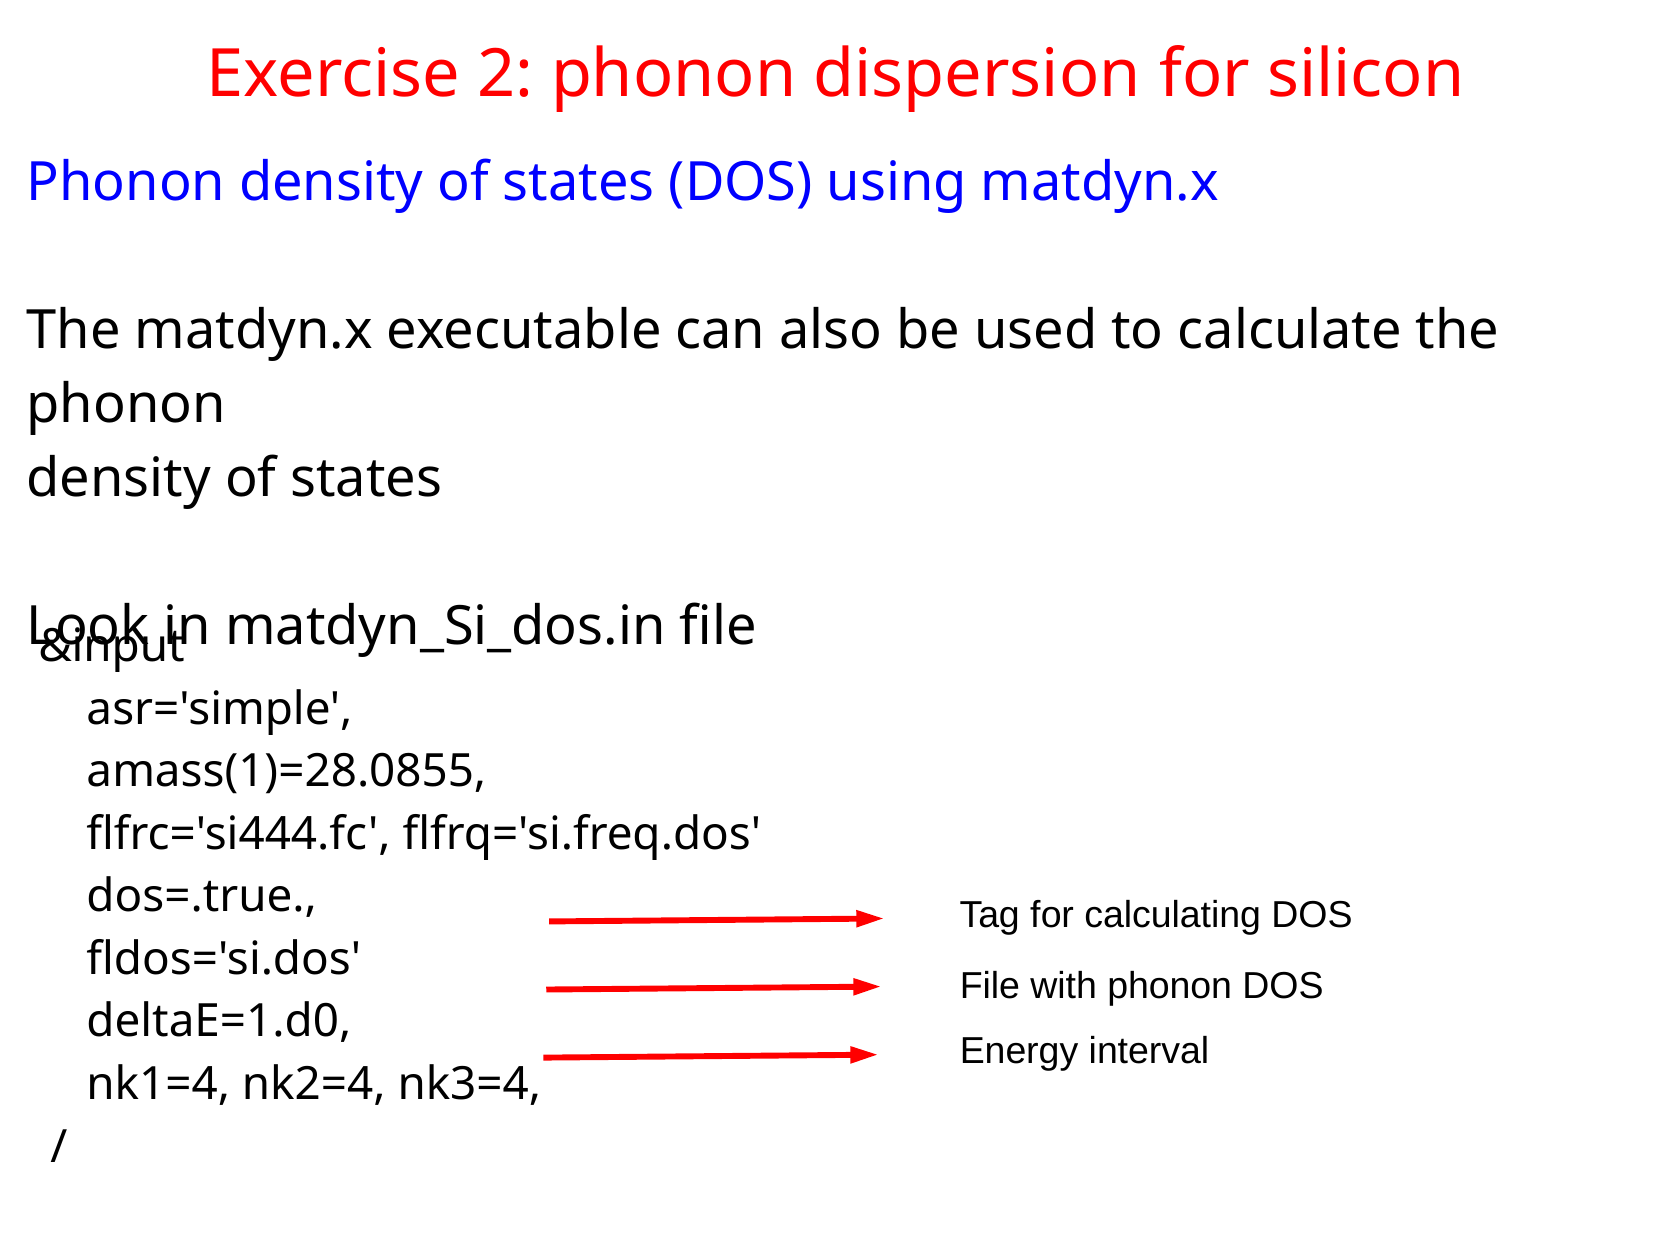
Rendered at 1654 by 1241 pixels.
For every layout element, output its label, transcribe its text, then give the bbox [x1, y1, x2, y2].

text_box Phonon density of states (DOS) using matdyn.x The matdyn.x executable can also be used to calculate the phonon density of states Look in matdyn_Si_dos.in file [11, 135, 1608, 629]
title Exercise 2: phonon dispersion for silicon [35, 0, 1654, 174]
text_box Energy interval [944, 1021, 1225, 1079]
text_box &input asr='simple', amass(1)=28.0855, flfrc='si444.fc', flfrq='si.freq.dos' dos=.true., fldos='si.dos' deltaE=1.d0, nk1=4, nk2=4, nk3=4, / [23, 605, 1323, 1226]
text_box File with phonon DOS [944, 956, 1339, 1014]
text_box Tag for calculating DOS [944, 885, 1368, 943]
